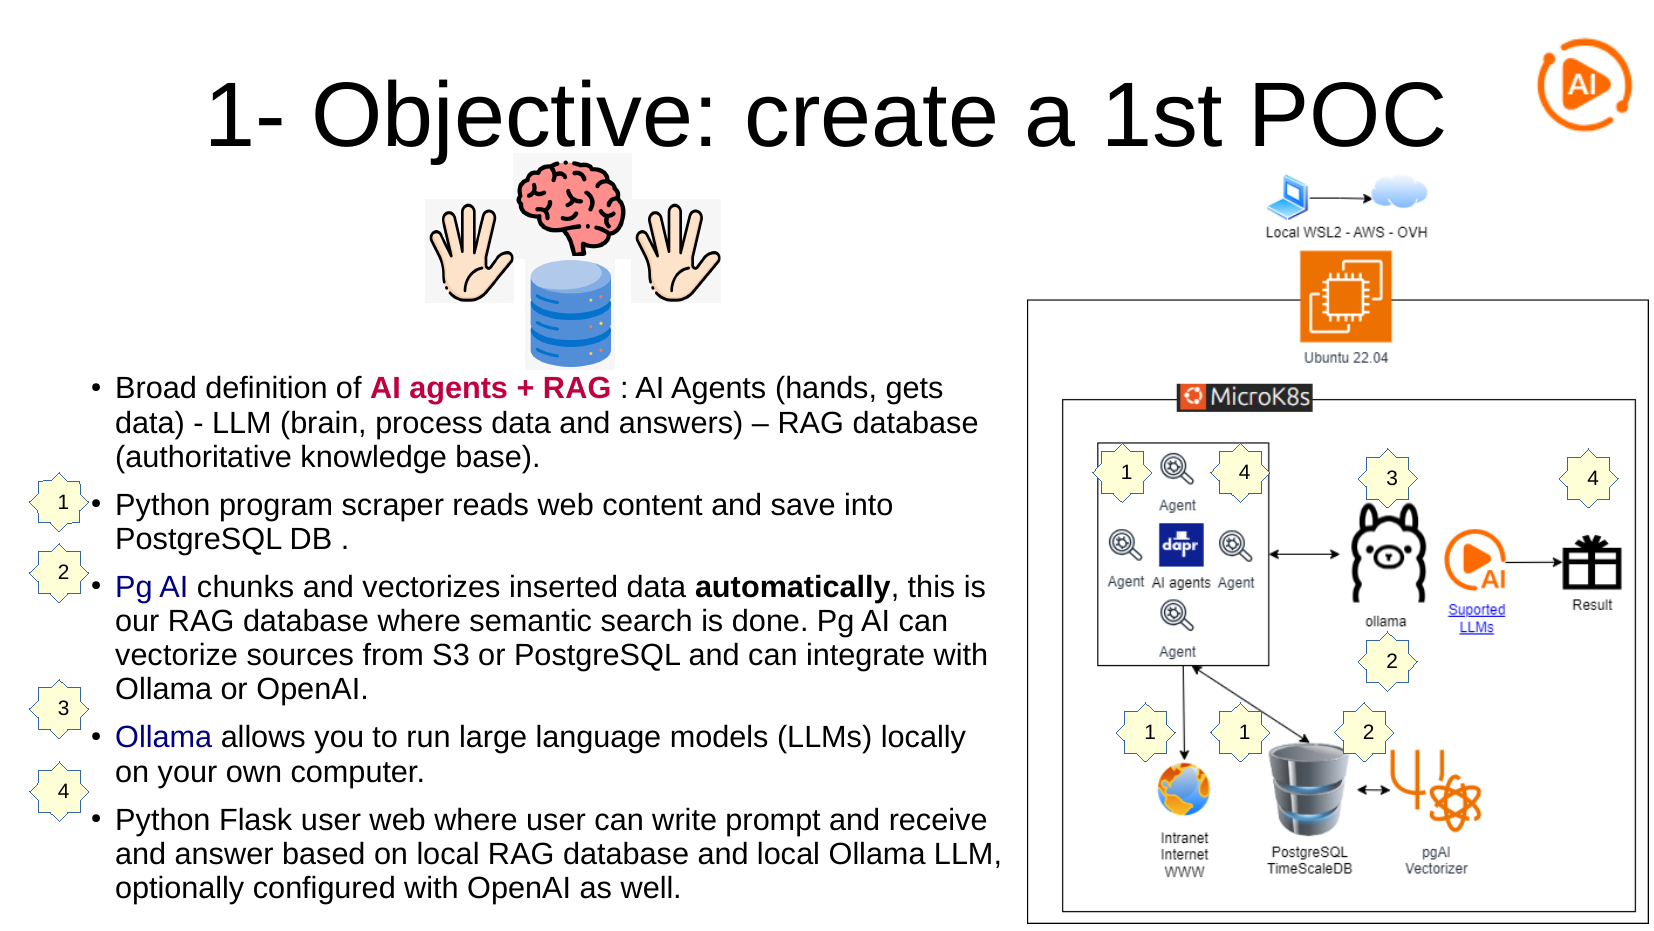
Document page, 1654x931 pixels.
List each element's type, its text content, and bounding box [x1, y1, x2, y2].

picture [1027, 173, 1649, 924]
text_box 2 [1334, 702, 1394, 762]
text_box 4 [1210, 442, 1270, 503]
text_box 1 [1116, 702, 1176, 762]
text_box 4 [29, 761, 89, 822]
text_box 1 [1092, 442, 1152, 503]
text_box 1 [1210, 702, 1270, 762]
text_box 1 [29, 472, 89, 532]
text_box 3 [29, 679, 89, 739]
picture [1535, 27, 1641, 148]
list Broad definition of AI agents + RAG : AI Agents (hands, gets data) - LLM (brain, process data and answers) – RAG database (authoritative knowledge base). Python program scraper reads web content and save into PostgreSQL DB . Pg AI chunks and vectorizes inserted data automatically, this is our RAG database where semantic search is done. Pg AI can vectorize sources from S3 or PostgreSQL and can integrate with Ollama or OpenAI. Ollama allows you to run large language models (LLMs) locally on your own computer. Python Flask user web where user can write prompt and receive and answer based on local RAG database and local Ollama LLM, optionally configured with OpenAI as well. [82, 371, 1004, 911]
text_box 3 [1358, 448, 1418, 508]
text_box 4 [1559, 448, 1619, 508]
picture [425, 153, 721, 370]
title 1- Objective: create a 1st POC [82, 37, 1571, 193]
text_box 2 [29, 543, 89, 603]
text_box 2 [1358, 631, 1418, 692]
